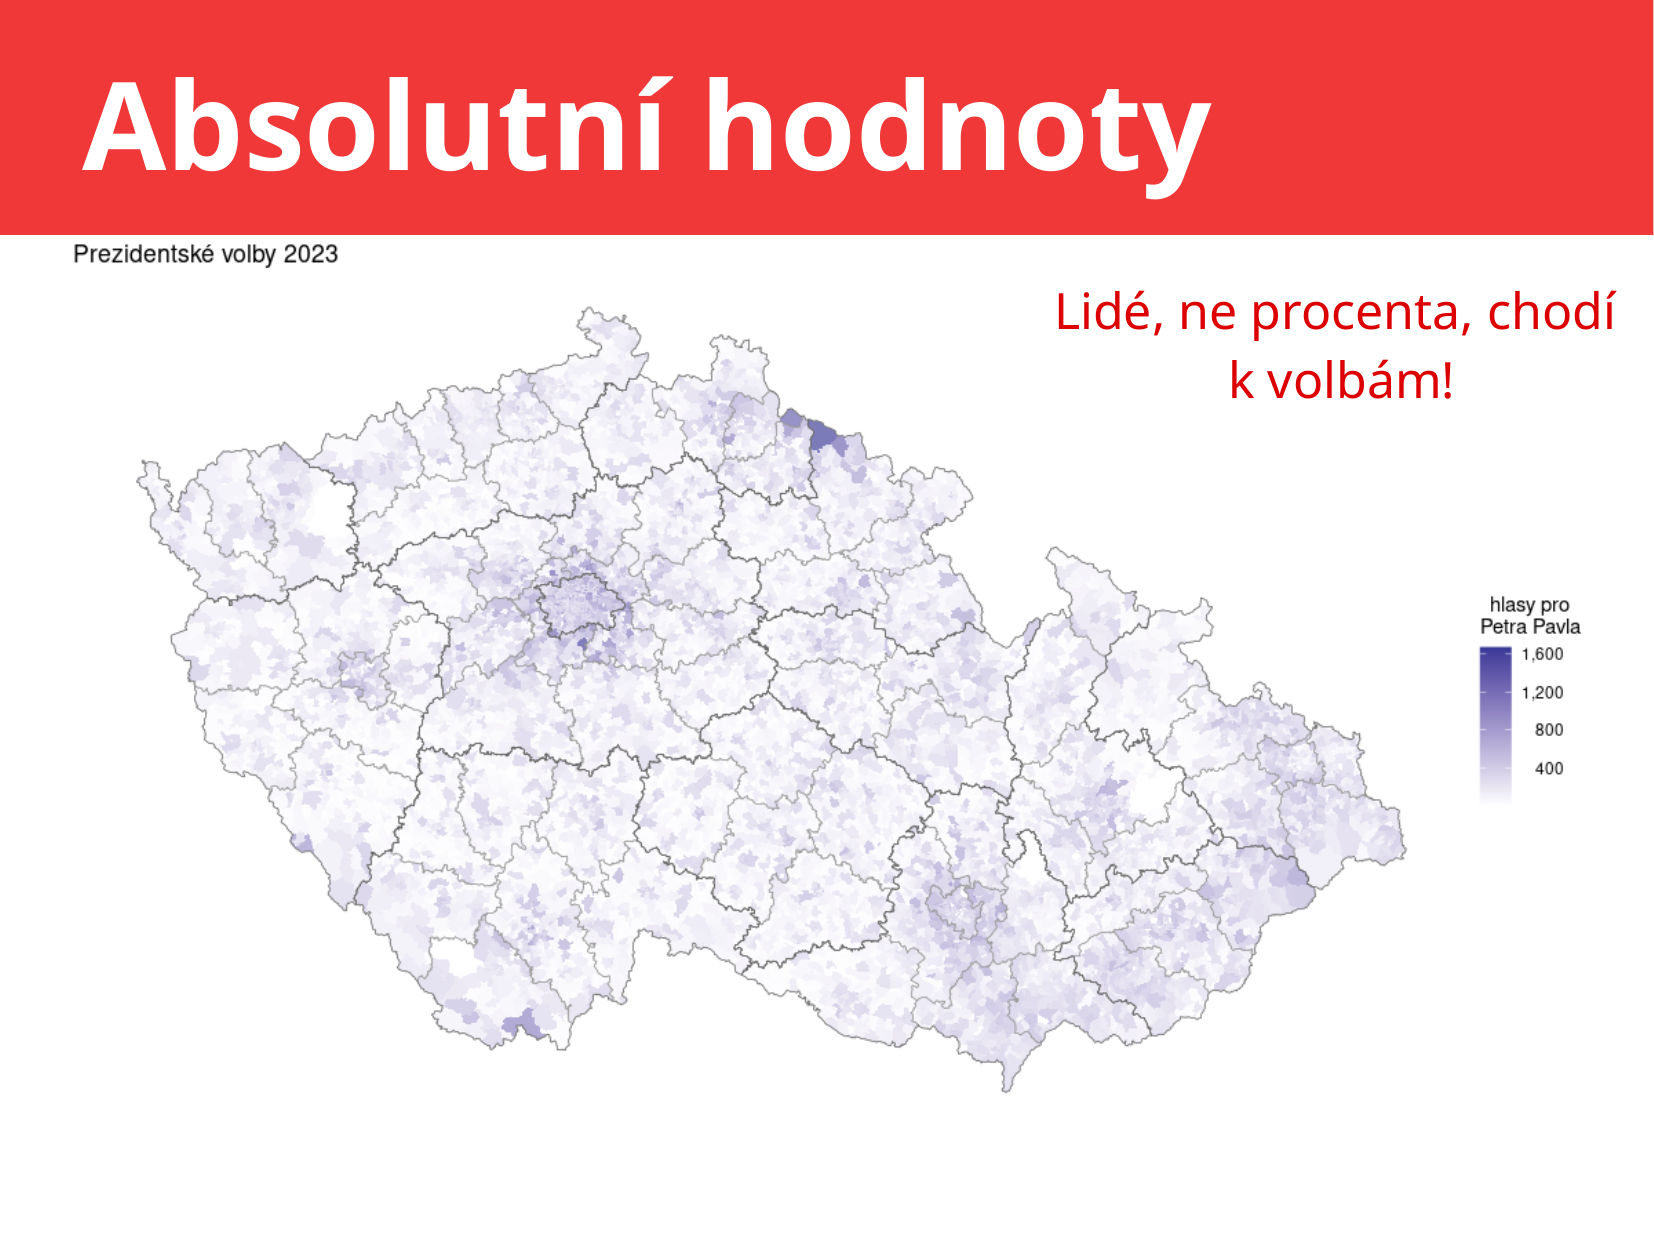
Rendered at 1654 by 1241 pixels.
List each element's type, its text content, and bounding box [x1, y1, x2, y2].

picture [0, 235, 1654, 1132]
title Absolutní hodnoty [82, 19, 1571, 227]
text_box Lidé, ne procenta, chodí k volbám! [1039, 268, 1607, 402]
